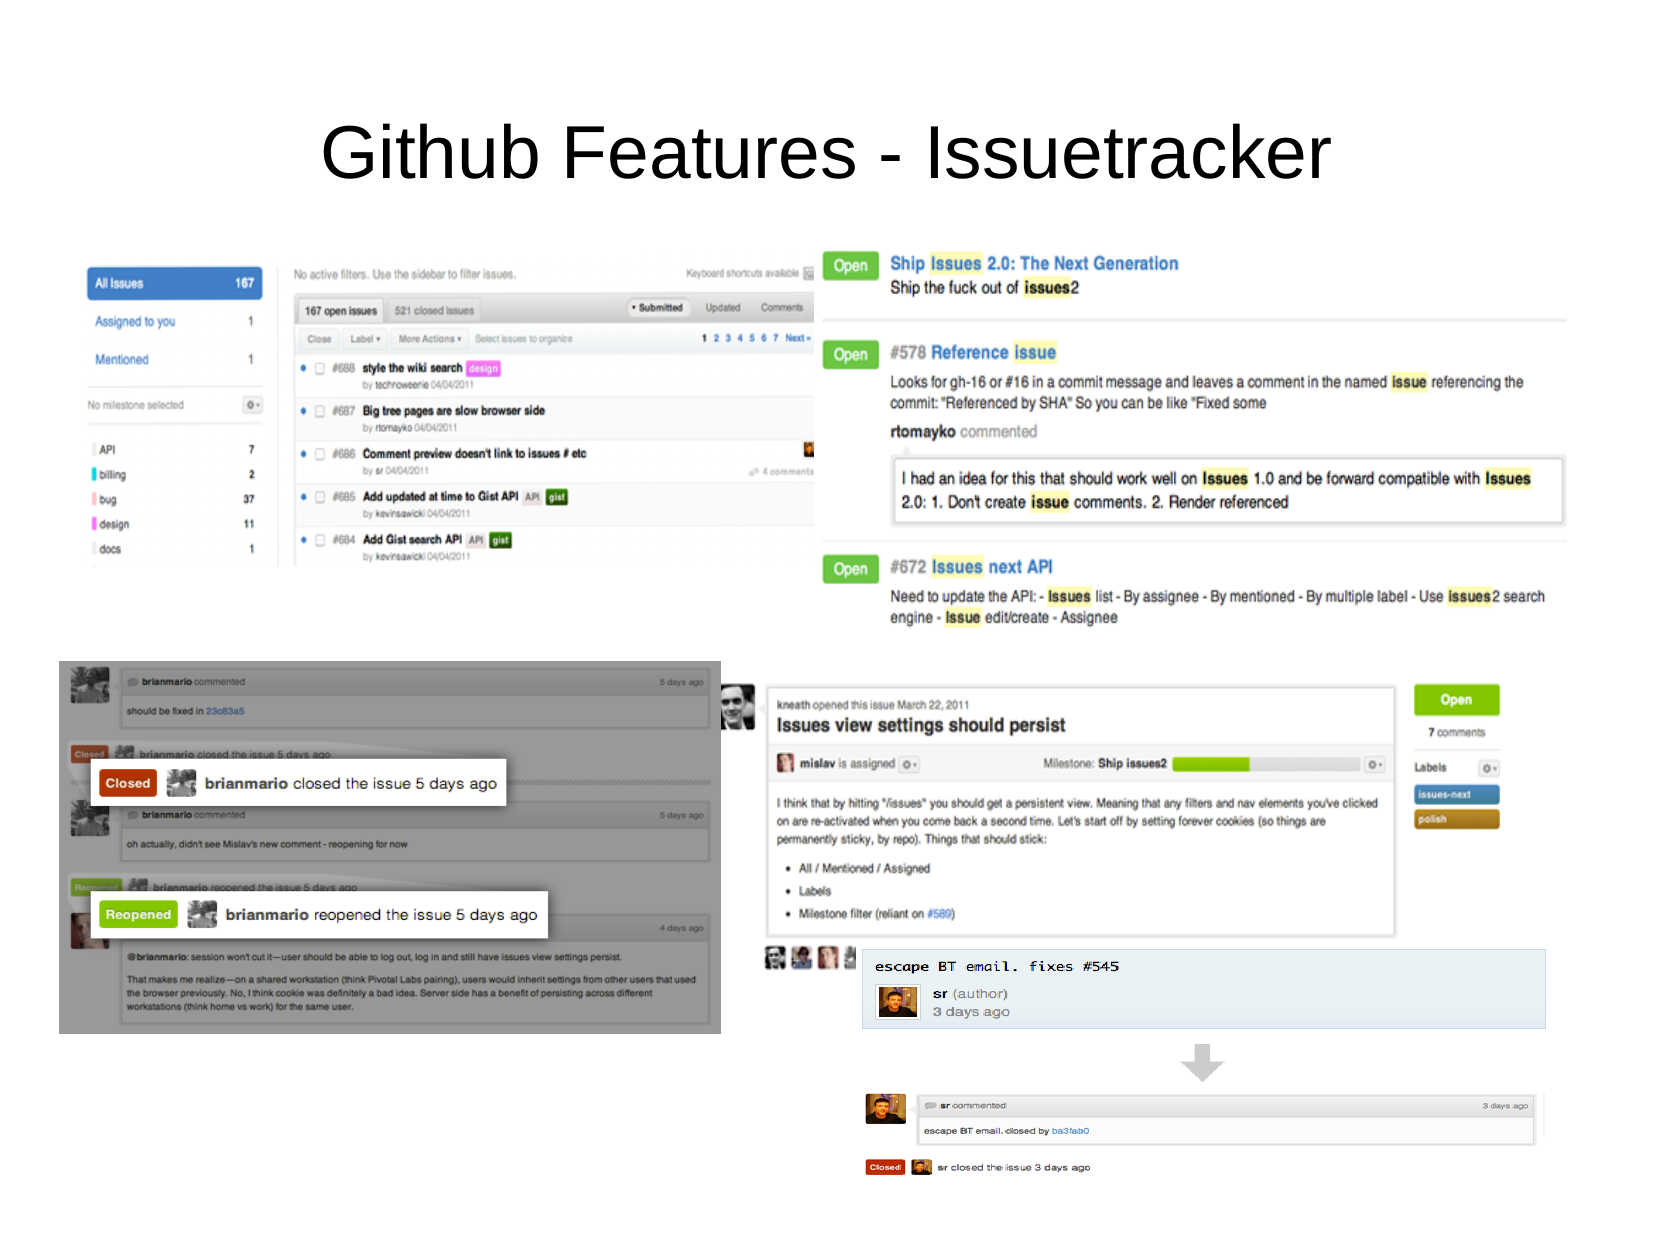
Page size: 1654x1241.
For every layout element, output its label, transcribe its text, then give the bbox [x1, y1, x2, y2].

title Github Features - Issuetracker [82, 49, 1571, 257]
picture [82, 240, 1577, 638]
picture [59, 661, 1553, 1182]
